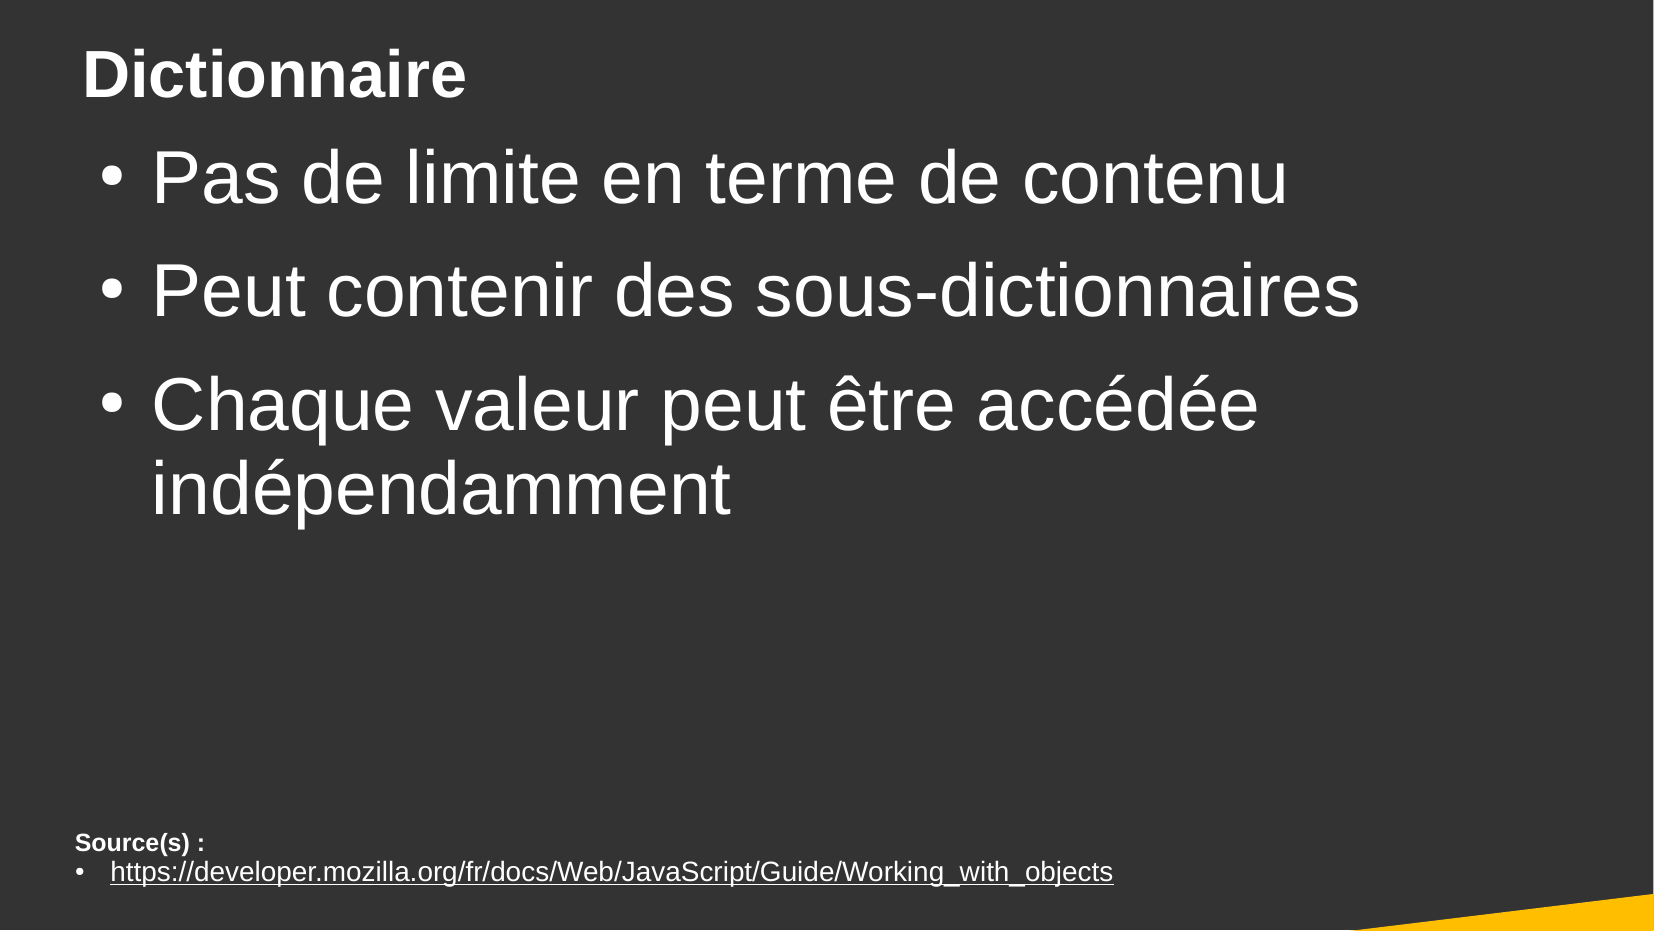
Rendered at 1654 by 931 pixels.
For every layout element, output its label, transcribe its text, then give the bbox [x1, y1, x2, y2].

text_box Source(s) : https://developer.mozilla.org/fr/docs/Web/JavaScript/Guide/Working_with_objects [60, 821, 1583, 920]
text_box [1349, 893, 1654, 931]
title Dictionnaire [82, 37, 1571, 114]
list Pas de limite en terme de contenu Peut contenir des sous-dictionnaires Chaque valeur peut être accédée indépendamment [80, 135, 1620, 709]
